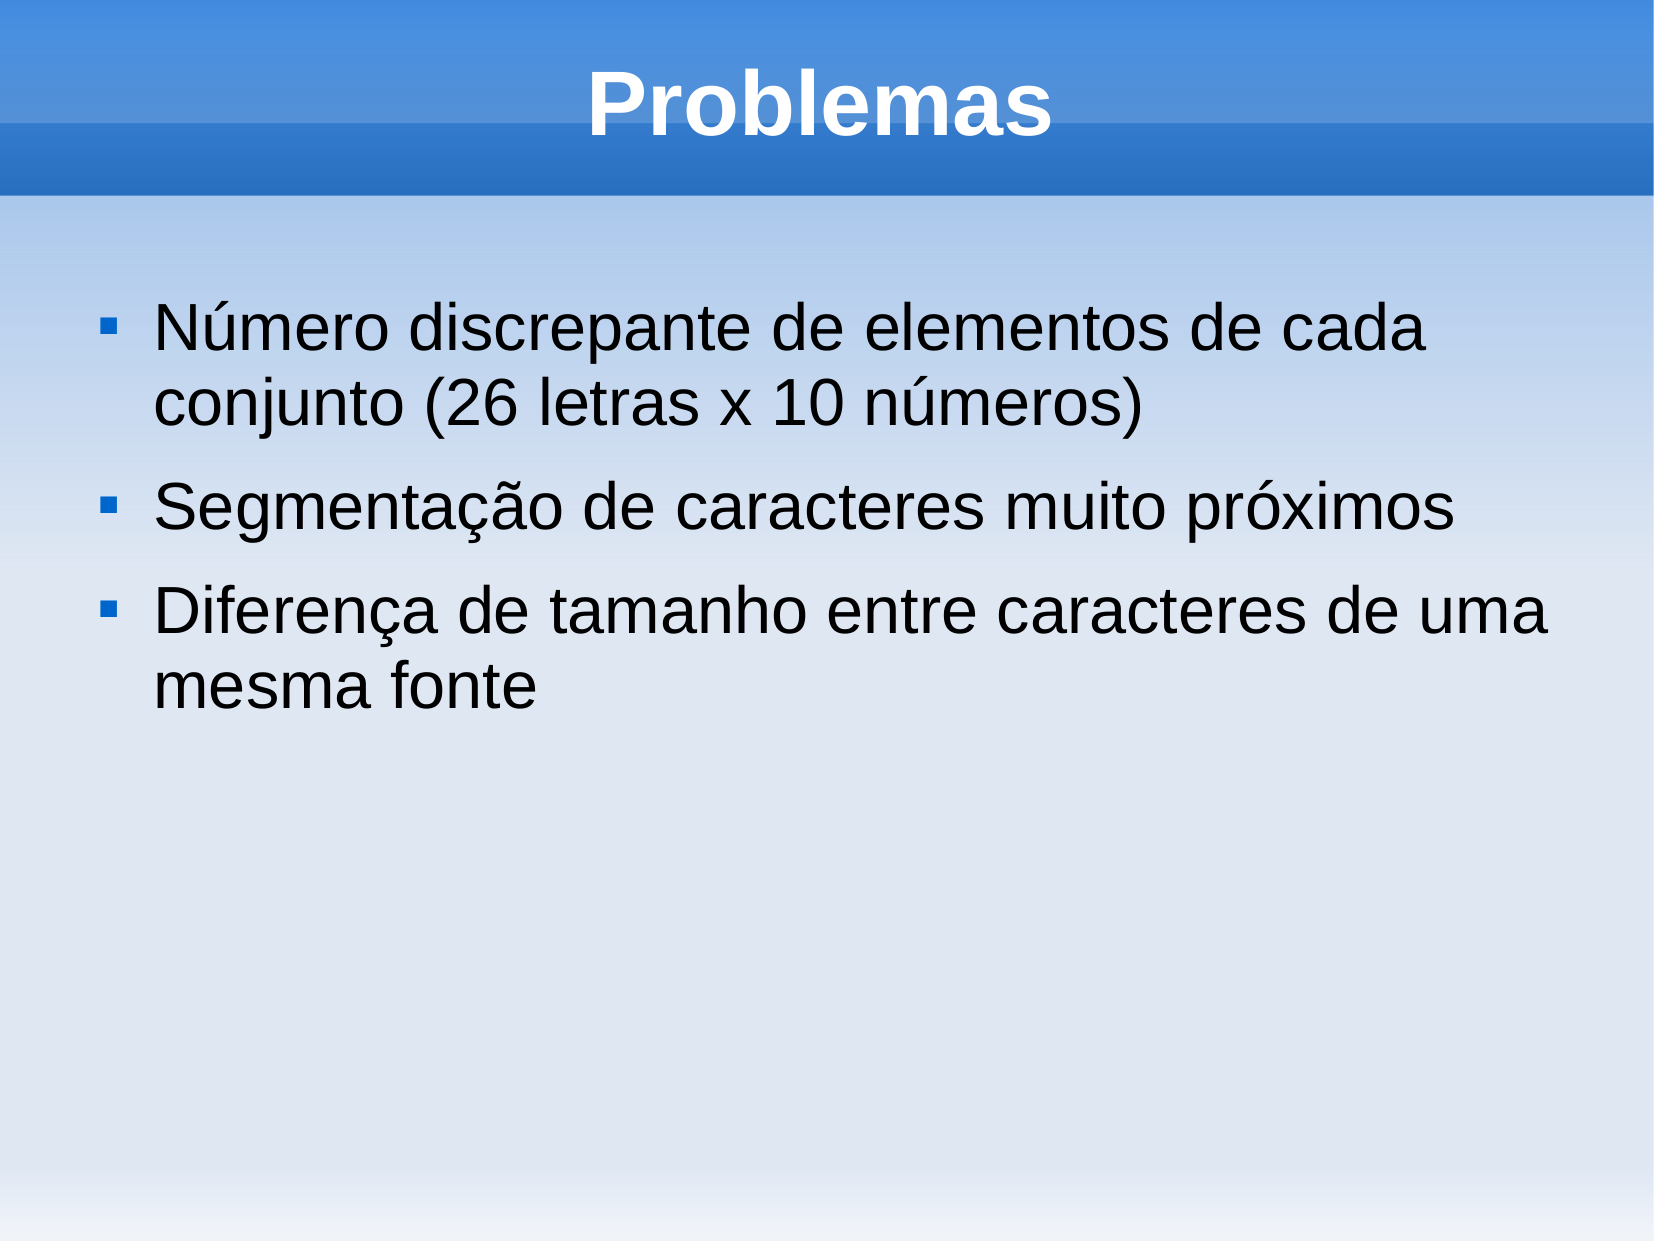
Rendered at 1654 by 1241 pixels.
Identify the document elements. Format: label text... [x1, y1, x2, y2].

picture [0, 0, 1654, 1241]
title Problemas [76, 0, 1565, 208]
list Número discrepante de elementos de cada conjunto (26 letras x 10 números) Segmentação de caracteres muito próximos Diferença de tamanho entre caracteres de uma mesma fonte [82, 290, 1571, 1094]
